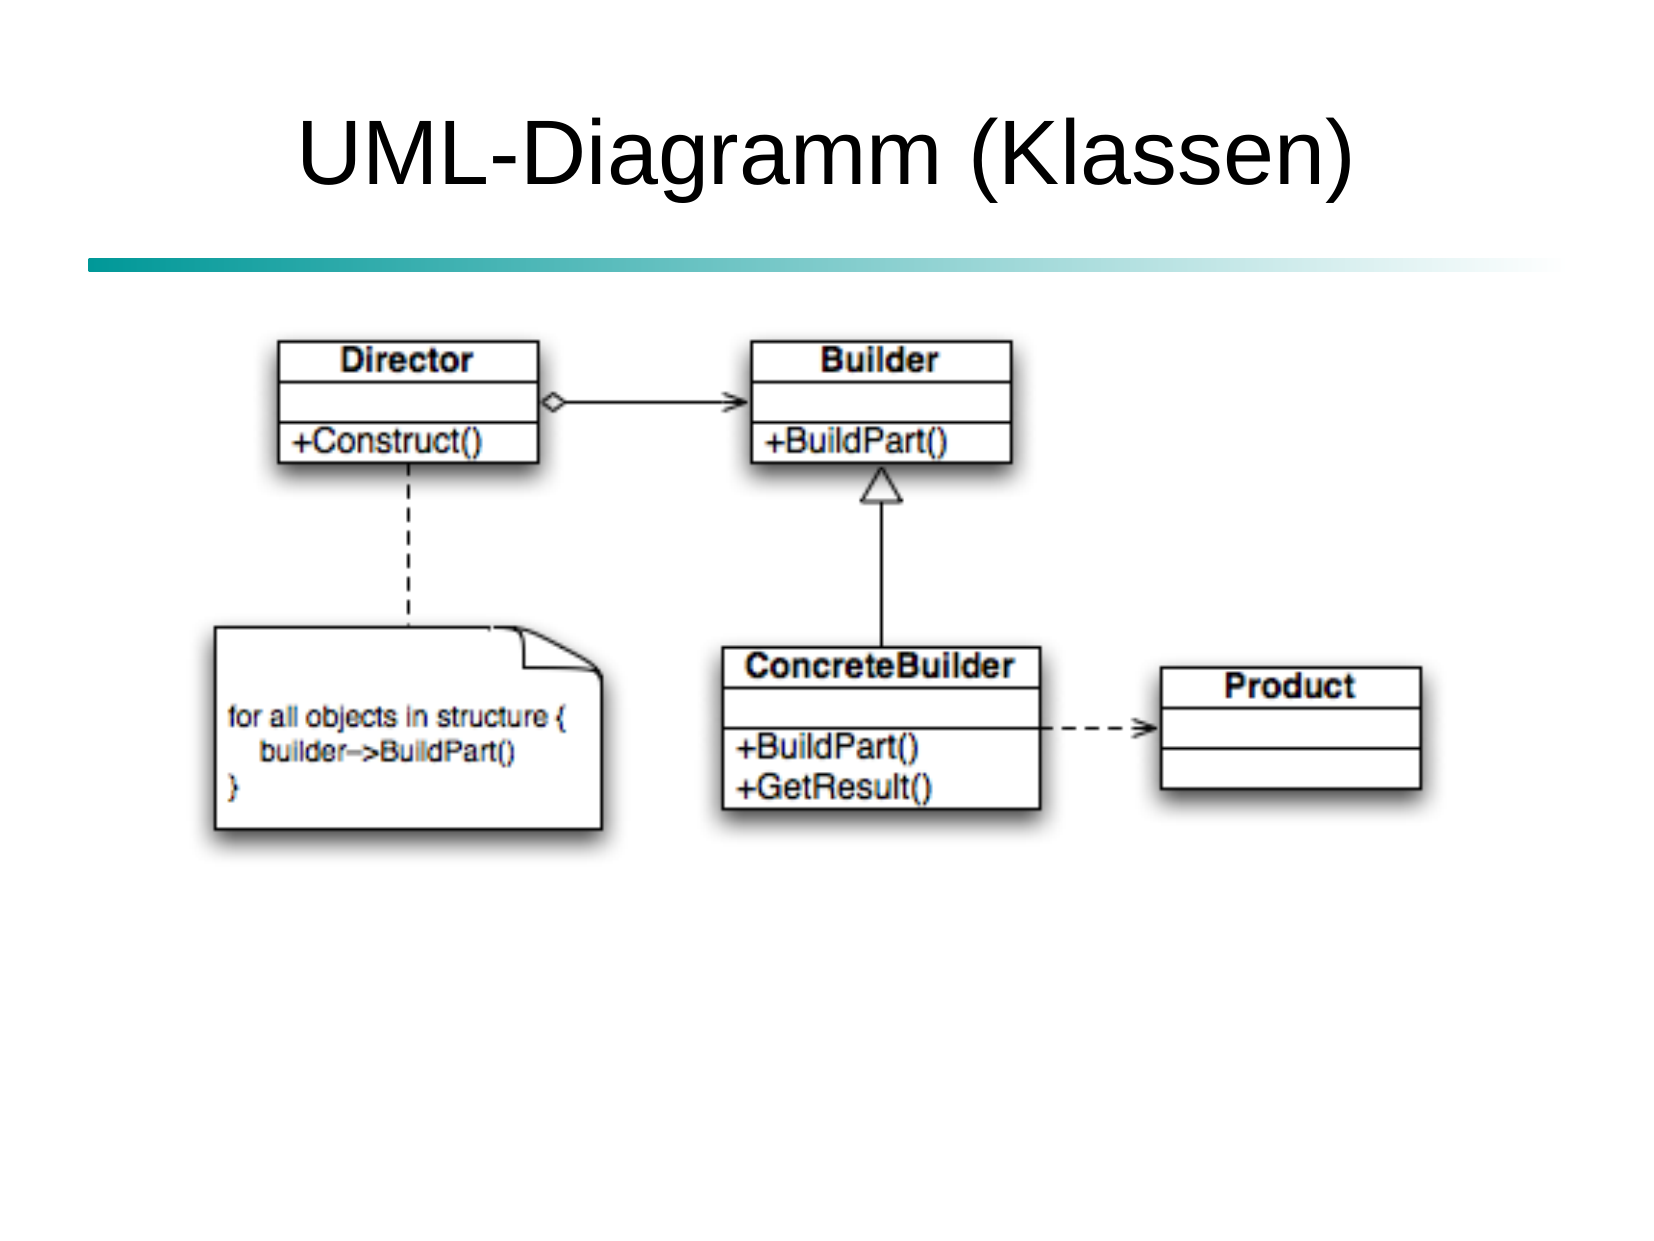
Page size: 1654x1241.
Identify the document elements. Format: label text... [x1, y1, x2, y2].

title UML-Diagramm (Klassen) [82, 56, 1571, 250]
picture [157, 295, 1478, 898]
